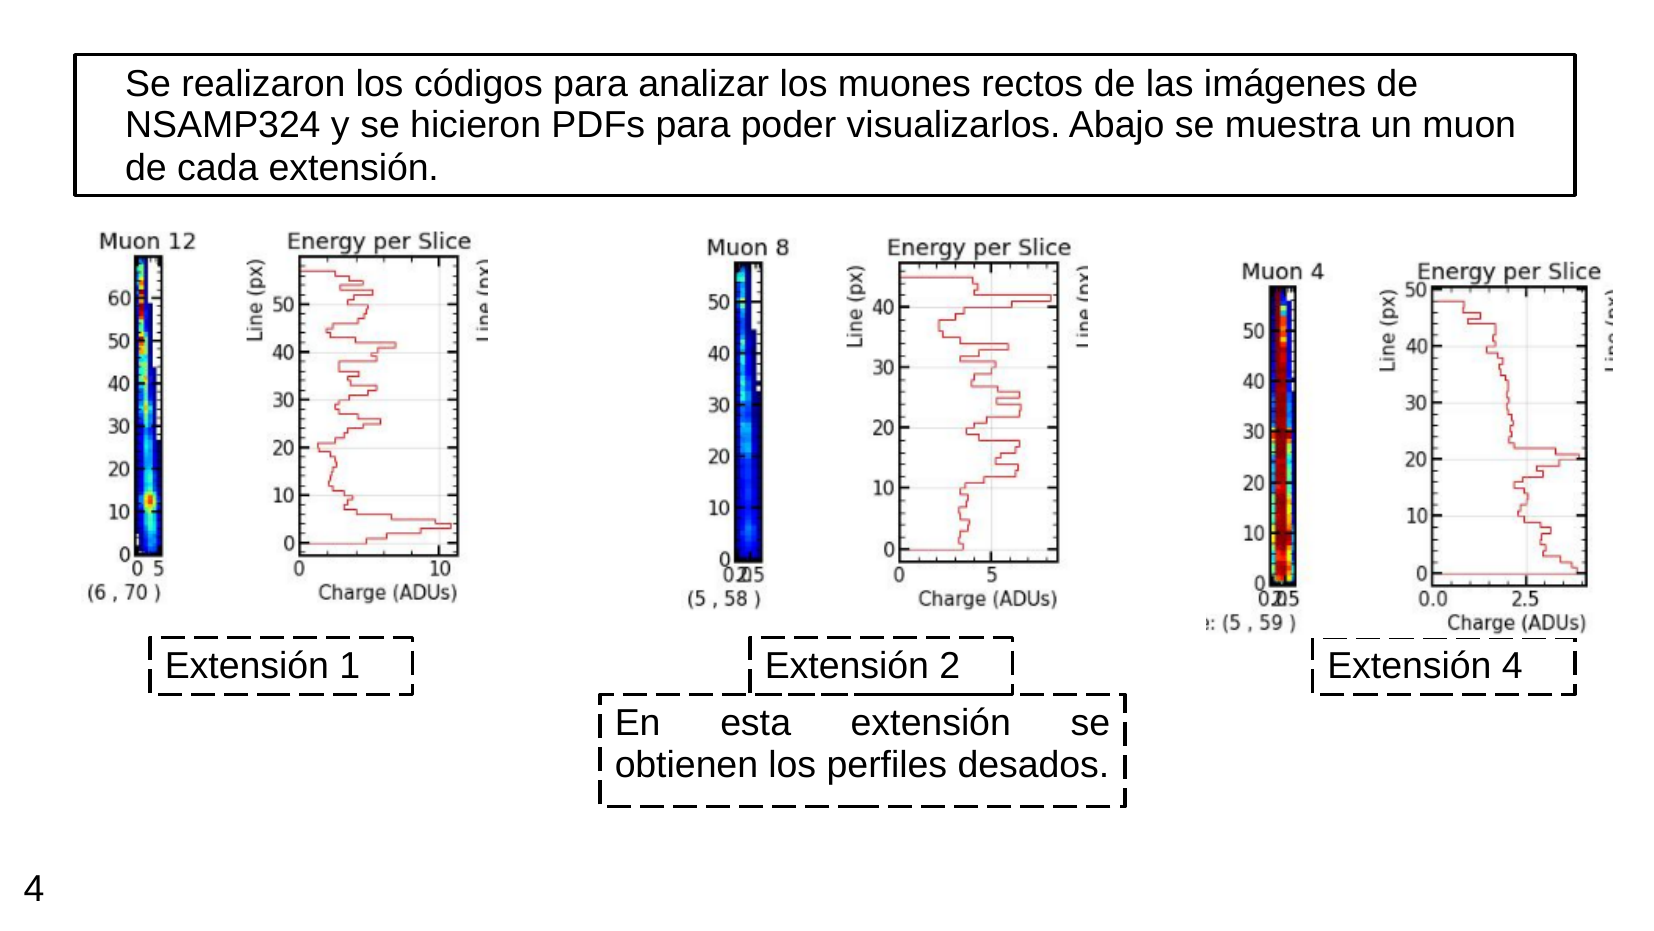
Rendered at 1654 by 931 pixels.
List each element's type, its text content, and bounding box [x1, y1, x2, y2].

text_box Se realizaron los códigos para analizar los muones rectos de las imágenes de NSAMP324 y se hicieron PDFs para poder visualizarlos. Abajo se muestra un muon de cada extensión. [75, 54, 1576, 196]
text_box Extensión 4 [1312, 638, 1576, 695]
picture [681, 224, 1088, 614]
text_box Extensión 1 [150, 637, 413, 695]
text_box En esta extensión se obtienen los perfiles desados. [600, 694, 1126, 807]
text_box Extensión 2 [750, 637, 1013, 694]
text_box <number> [8, 860, 638, 931]
picture [81, 224, 488, 614]
picture [1206, 248, 1613, 638]
